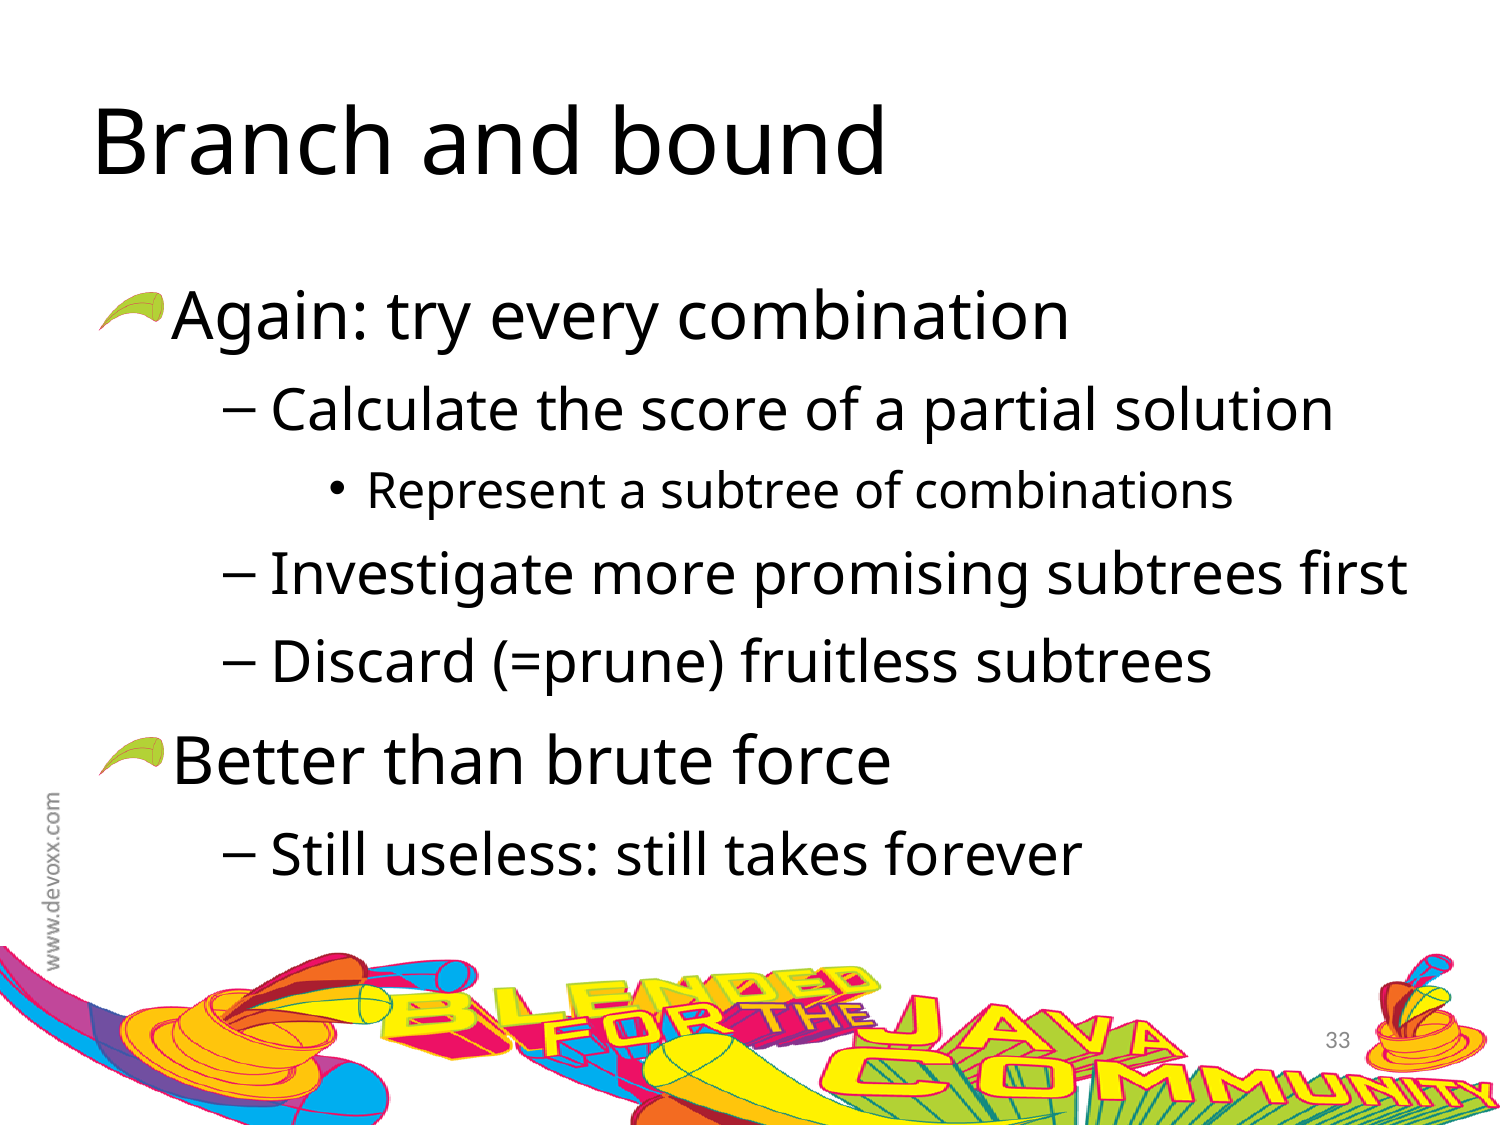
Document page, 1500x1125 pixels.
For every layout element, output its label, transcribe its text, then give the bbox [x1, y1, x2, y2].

picture [0, 757, 1500, 1125]
list Again: try every combination Calculate the score of a partial solution Represent a subtree of combinations Investigate more promising subtrees first Discard (=prune) fruitless subtrees Better than brute force Still useless: still takes forever [75, 262, 1426, 878]
title Branch and bound [75, 45, 1426, 233]
